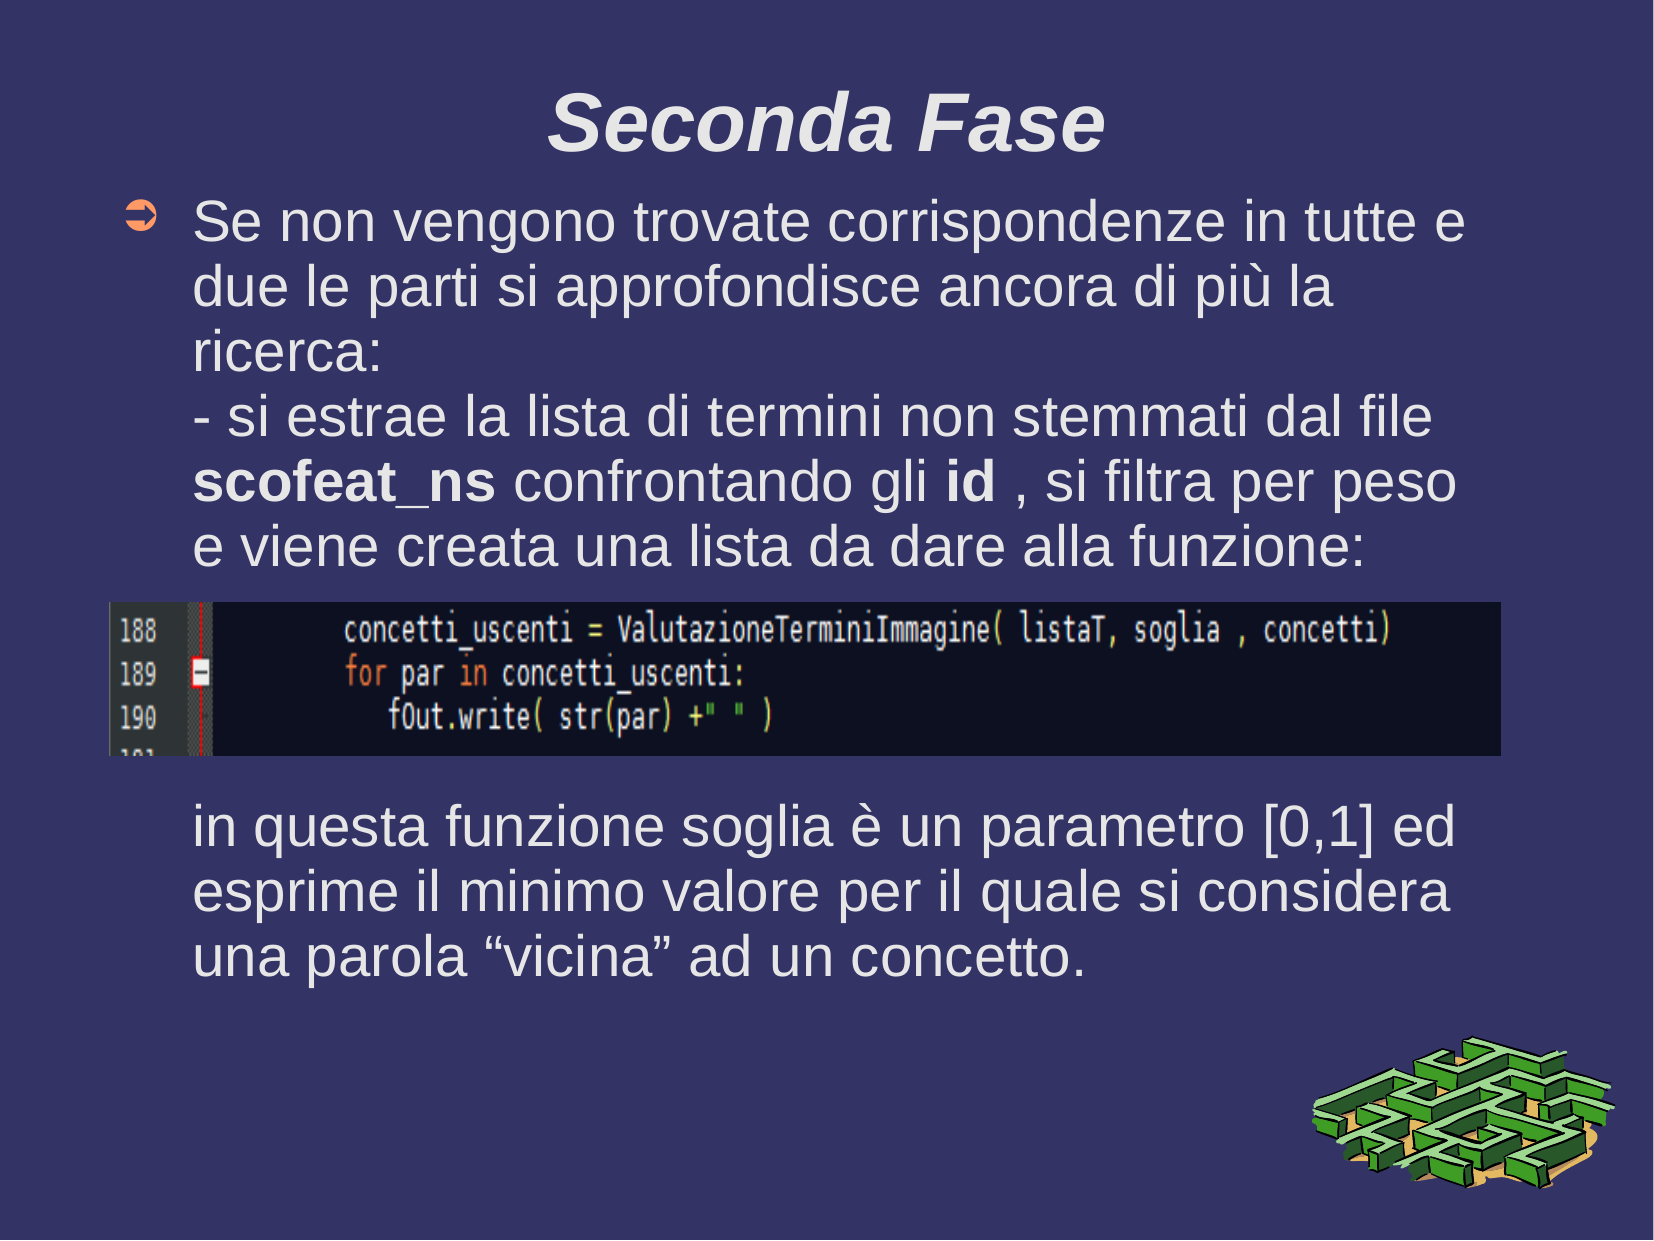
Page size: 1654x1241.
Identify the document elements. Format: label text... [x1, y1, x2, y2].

list Se non vengono trovate corrispondenze in tutte e due le parti si approfondisce ancora di più la ricerca: - si estrae la lista di termini non stemmati dal file scofeat_ns confrontando gli id , si filtra per peso e viene creata una lista da dare alla funzione: in questa funzione soglia è un parametro [0,1] ed esprime il minimo valore per il quale si considera una parola “vicina” ad un concetto. [109, 756, 1501, 989]
title Seconda Fase [121, 19, 1534, 227]
picture [109, 602, 1501, 756]
list Se non vengono trovate corrispondenze in tutte e due le parti si approfondisce ancora di più la ricerca: - si estrae la lista di termini non stemmati dal file scofeat_ns confrontando gli id , si filtra per peso e viene creata una lista da dare alla funzione: in questa funzione soglia è un parametro [0,1] ed esprime il minimo valore per il quale si considera una parola “vicina” ad un concetto. [109, 188, 1501, 602]
